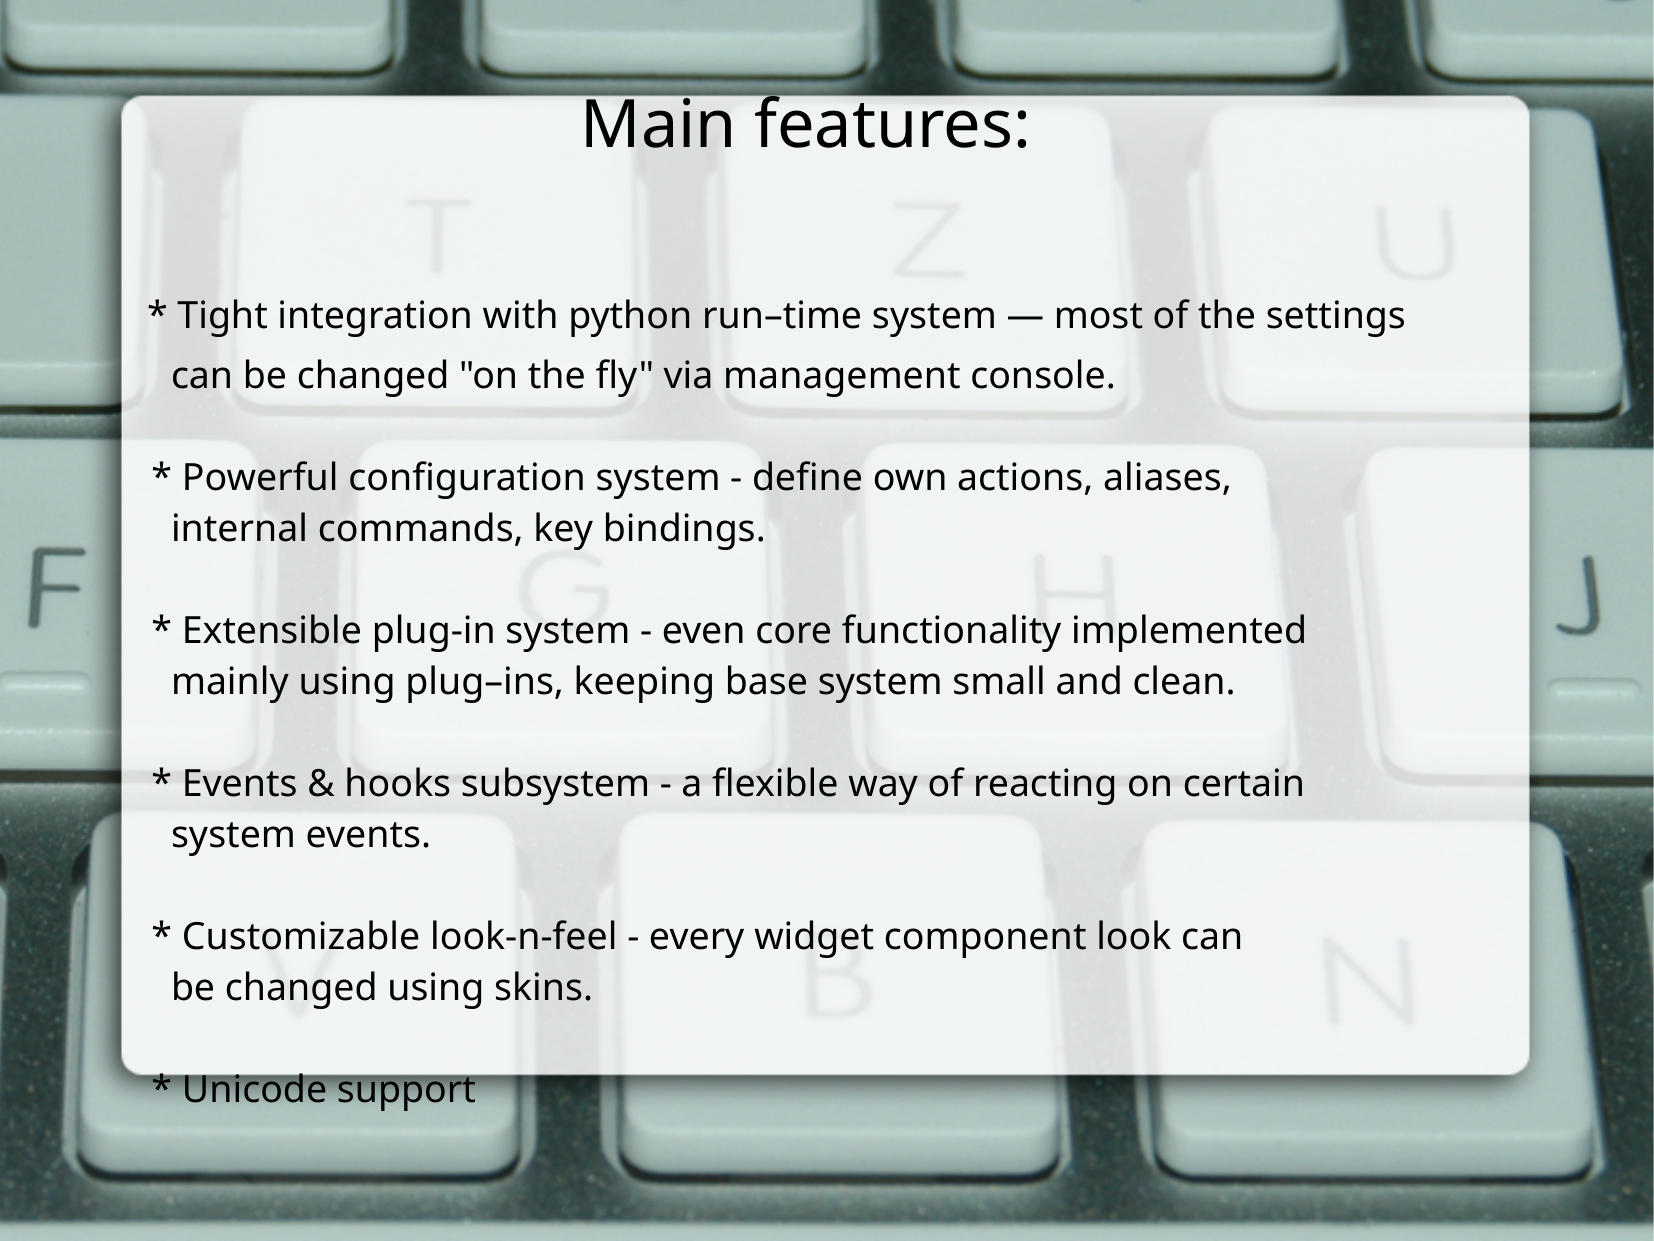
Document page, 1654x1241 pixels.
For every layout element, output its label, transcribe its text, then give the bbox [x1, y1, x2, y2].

subtitle Main features: * Tight integration with python run–time system — most of the settings can be changed "on the fly" via management console. * Powerful configuration system - define own actions, aliases, internal commands, key bindings. * Extensible plug-in system - even core functionality implemented mainly using plug–ins, keeping base system small and clean. * Events & hooks subsystem - a flexible way of reacting on certain system events. * Customizable look-n-feel - every widget component look can be changed using skins. * Unicode support [112, 134, 1501, 1172]
picture [0, 0, 1654, 1241]
